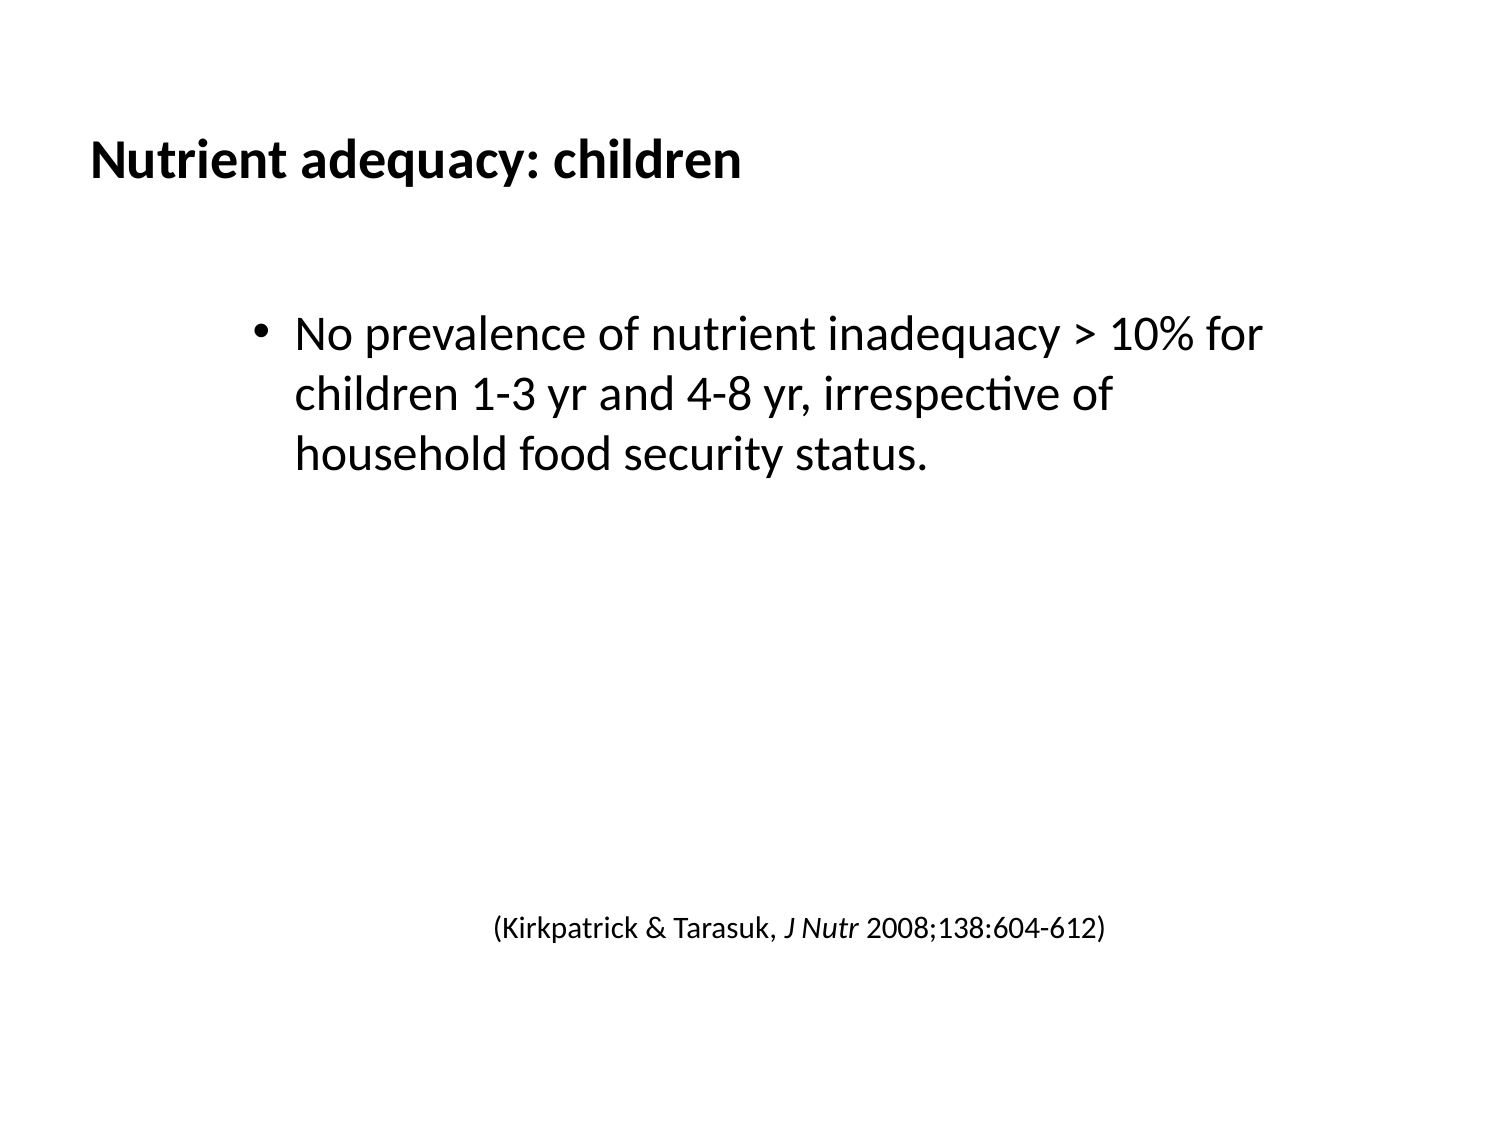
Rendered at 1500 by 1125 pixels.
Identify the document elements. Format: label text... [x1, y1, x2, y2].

list No prevalence of nutrient inadequacy > 10% for children 1-3 yr and 4-8 yr, irrespective of household food security status. [237, 293, 1282, 866]
title Nutrient adequacy: children [75, 62, 1425, 250]
text_box (Kirkpatrick & Tarasuk, J Nutr 2008;138:604-612) [478, 899, 1228, 953]
